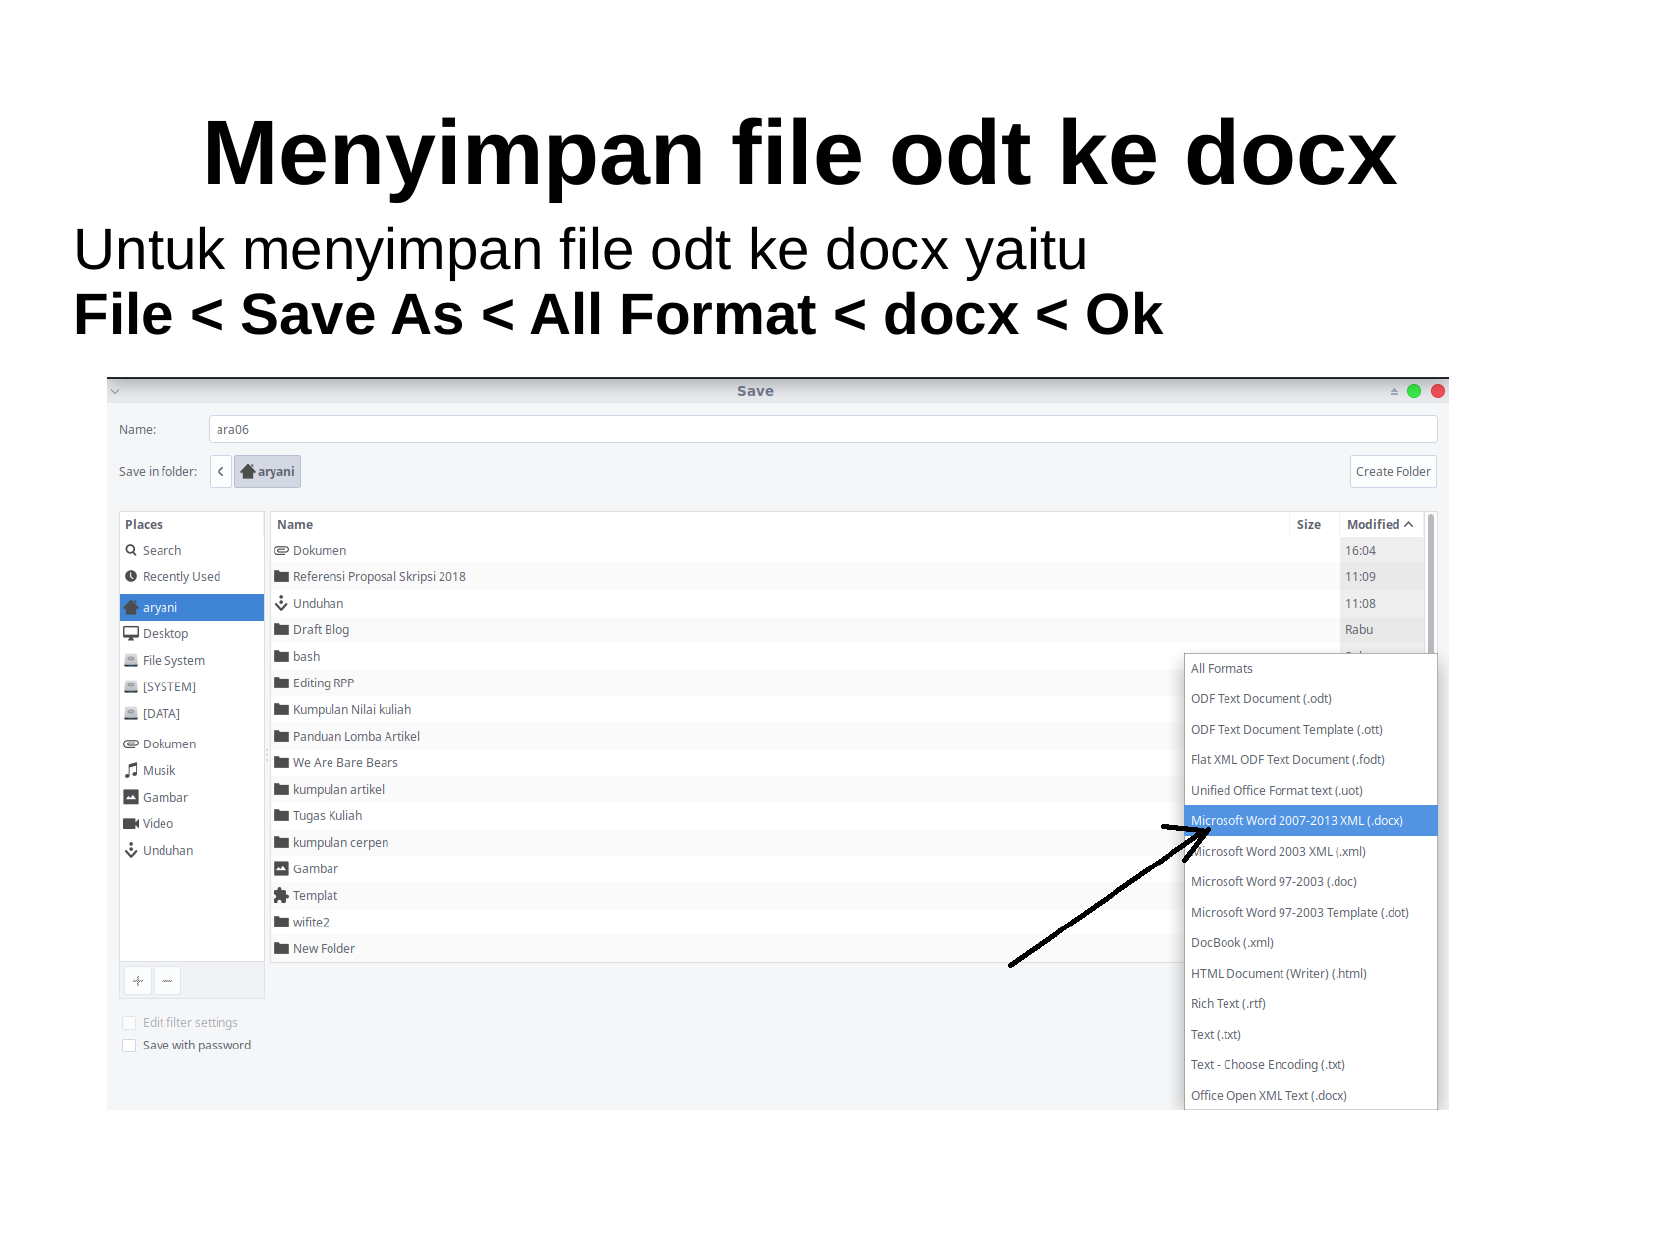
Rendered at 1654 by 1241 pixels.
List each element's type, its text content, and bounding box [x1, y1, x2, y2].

picture [107, 377, 1449, 1110]
title Menyimpan file odt ke docx [82, 49, 1571, 208]
text_box Untuk menyimpan file odt ke docx yaitu File < Save As < All Format < docx < Ok [59, 208, 1578, 355]
